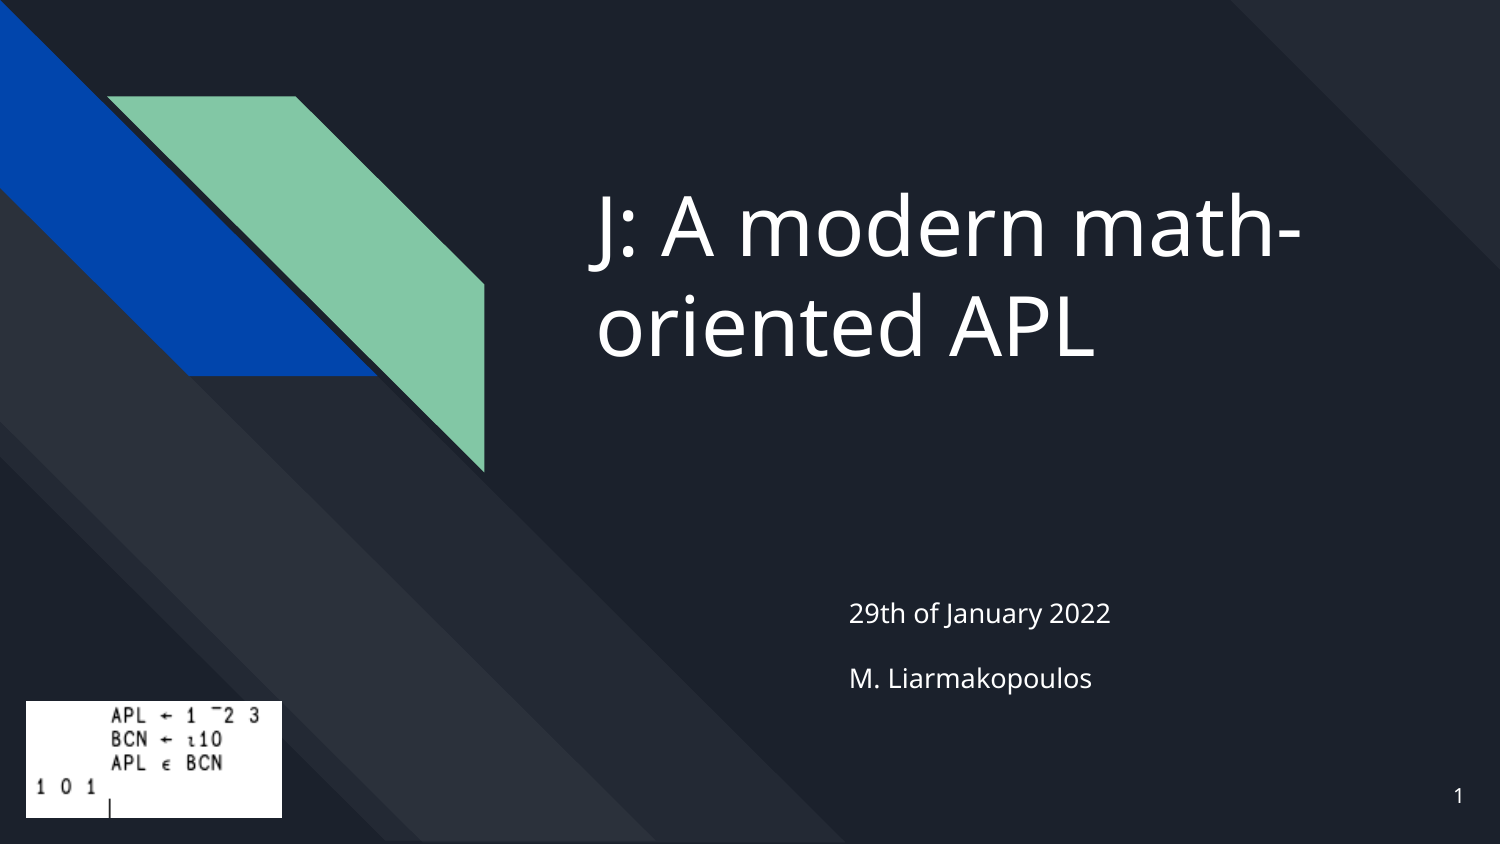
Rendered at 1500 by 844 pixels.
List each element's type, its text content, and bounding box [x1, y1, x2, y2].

subtitle 29th of January 2022 M. Liarmakopoulos [833, 581, 1404, 727]
picture [26, 701, 282, 818]
slide_number <number> [1389, 764, 1480, 830]
title J: A modern math-oriented APL [580, 158, 1404, 518]
